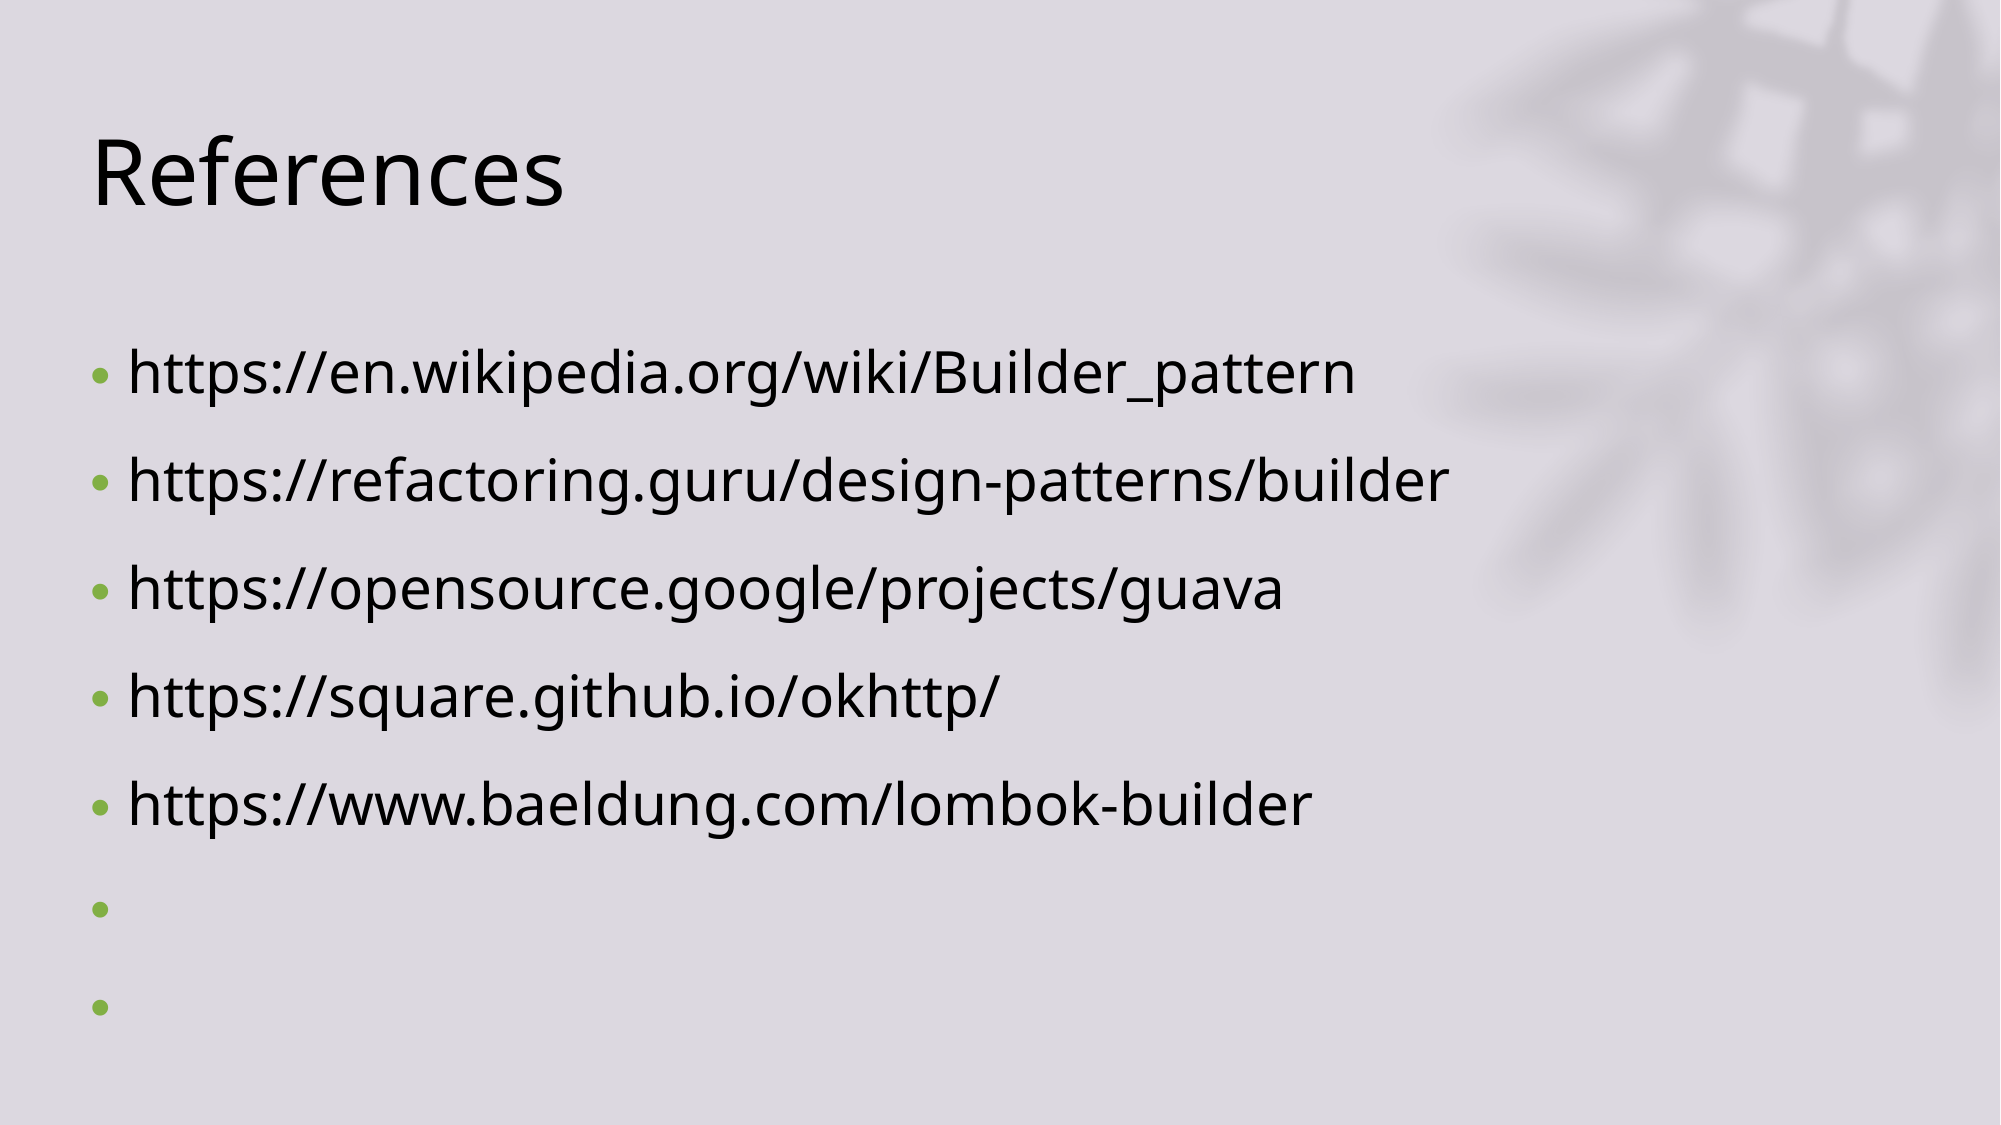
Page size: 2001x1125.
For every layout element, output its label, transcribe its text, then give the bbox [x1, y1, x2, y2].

title References [75, 60, 1863, 278]
list https://en.wikipedia.org/wiki/Builder_pattern https://refactoring.guru/design-patterns/builder https://opensource.google/projects/guava https://square.github.io/okhttp/ https://www.baeldung.com/lombok-builder [75, 319, 1925, 1009]
